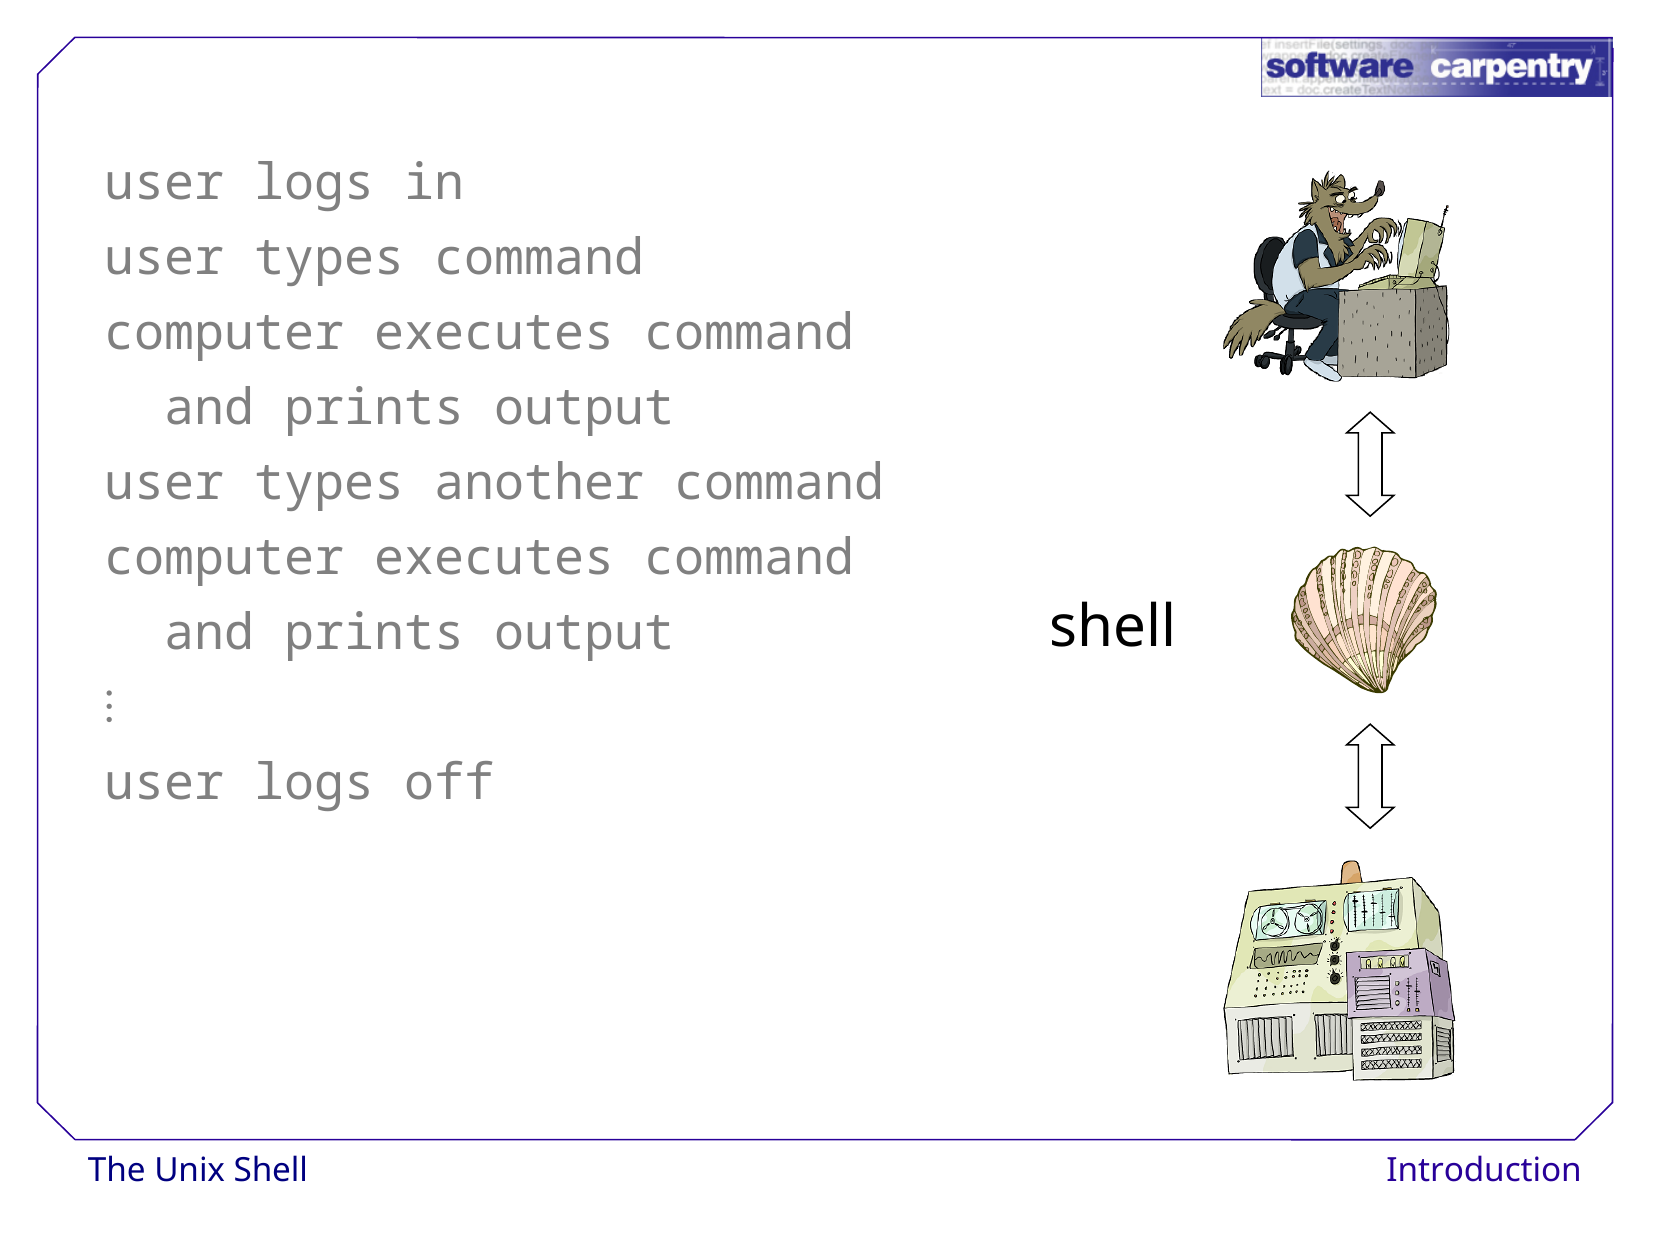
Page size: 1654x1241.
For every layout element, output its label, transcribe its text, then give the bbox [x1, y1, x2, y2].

text_box user logs in user types command computer executes command and prints output user types another command computer executes command and prints output ⋮ user logs off [89, 126, 780, 838]
picture [1214, 156, 1469, 402]
picture [1289, 544, 1439, 698]
picture [1197, 835, 1486, 1098]
text_box shell [1034, 563, 1187, 658]
picture [1261, 39, 1613, 97]
